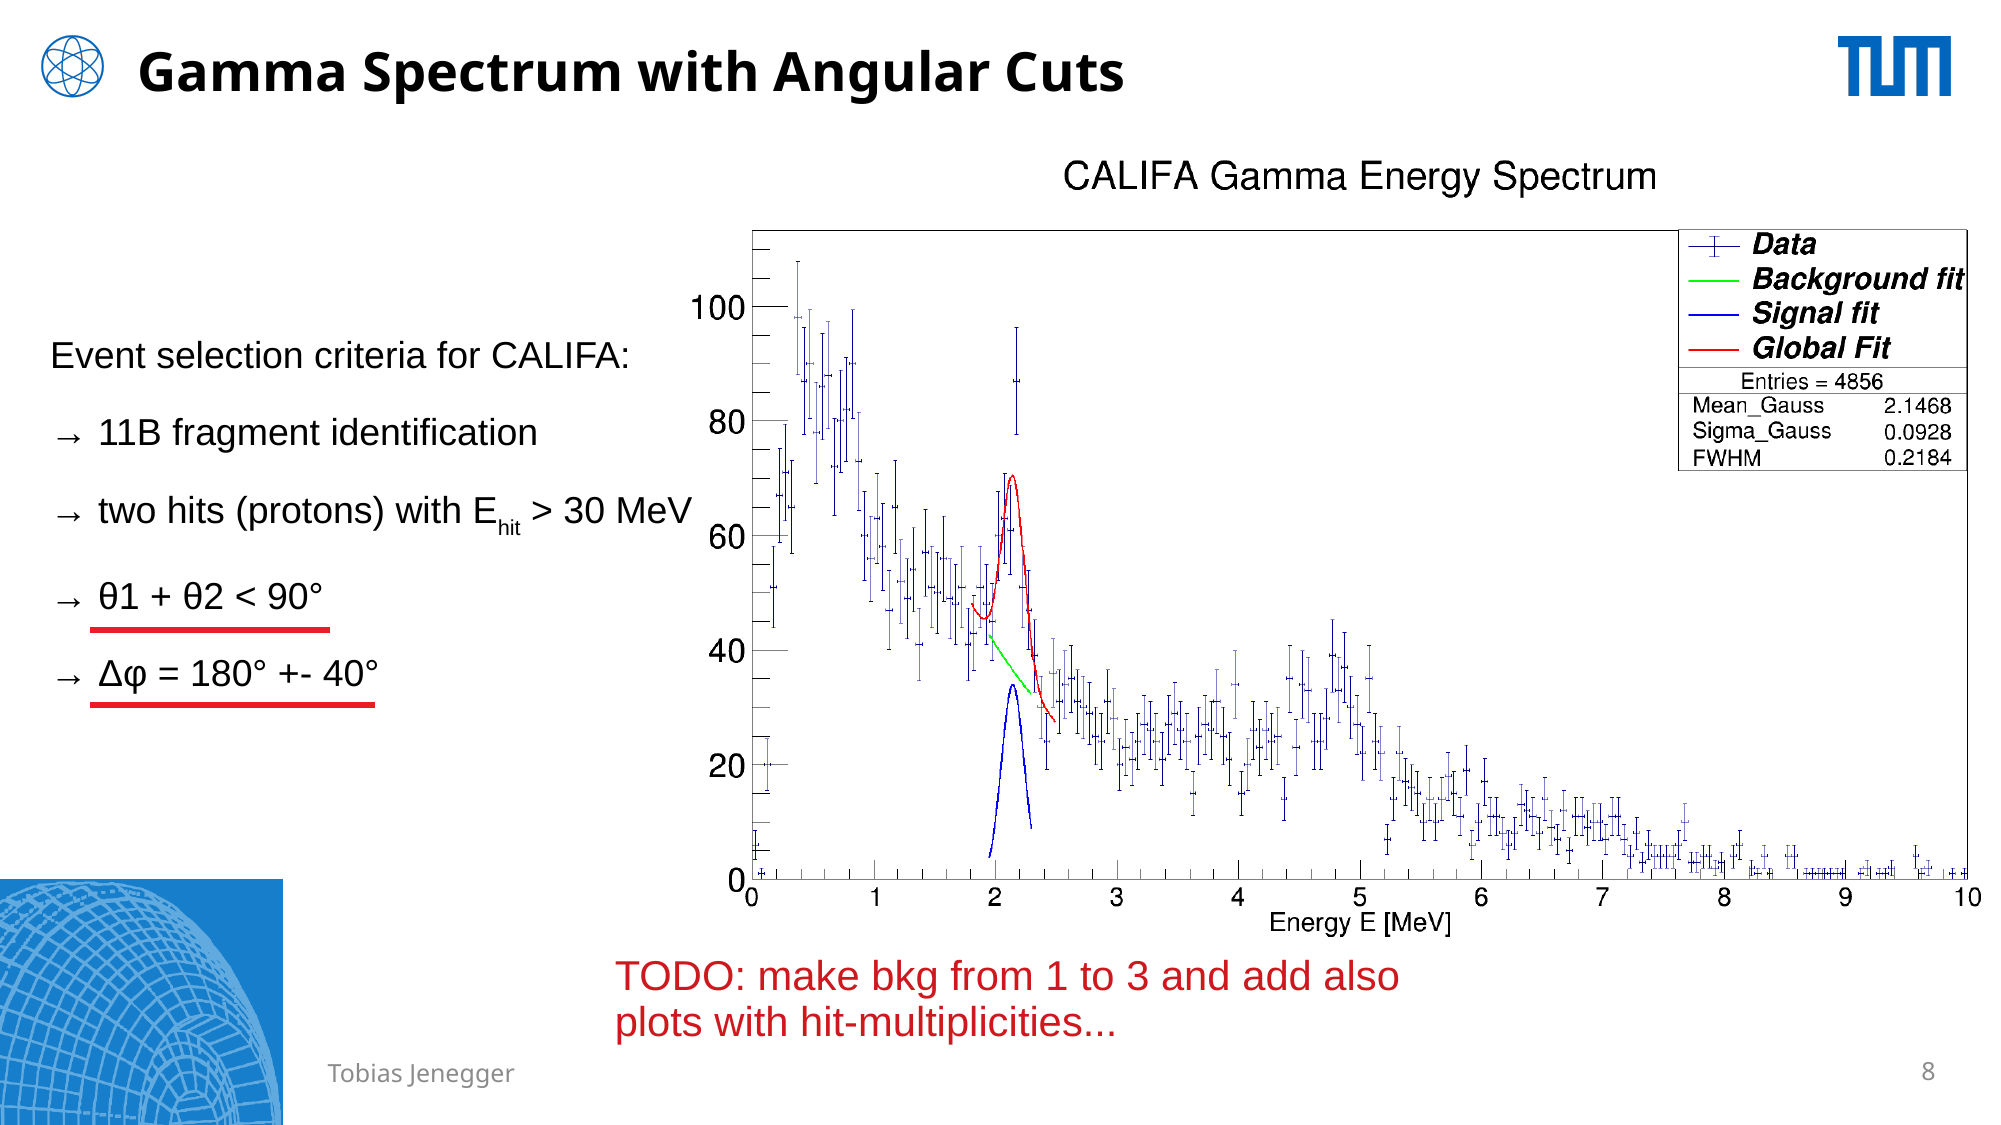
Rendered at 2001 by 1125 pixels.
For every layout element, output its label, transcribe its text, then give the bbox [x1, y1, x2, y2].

picture [675, 149, 1997, 961]
picture [0, 879, 283, 1125]
text_box Event selection criteria for CALIFA: → 11B fragment identification → two hits (protons) with Ehit > 30 MeV → θ1 + θ2 < 90° → Δφ = 180° +- 40° [0, 261, 721, 805]
slide_number Tobias Jenegger [312, 1042, 588, 1103]
slide_number <number> [1500, 1042, 1951, 1103]
title Gamma Spectrum with Angular Cuts [137, 32, 1809, 109]
picture [1838, 36, 1951, 96]
text_box TODO: make bkg from 1 to 3 and add also plots with hit-multiplicities... [600, 945, 1486, 1053]
picture [36, 30, 108, 101]
